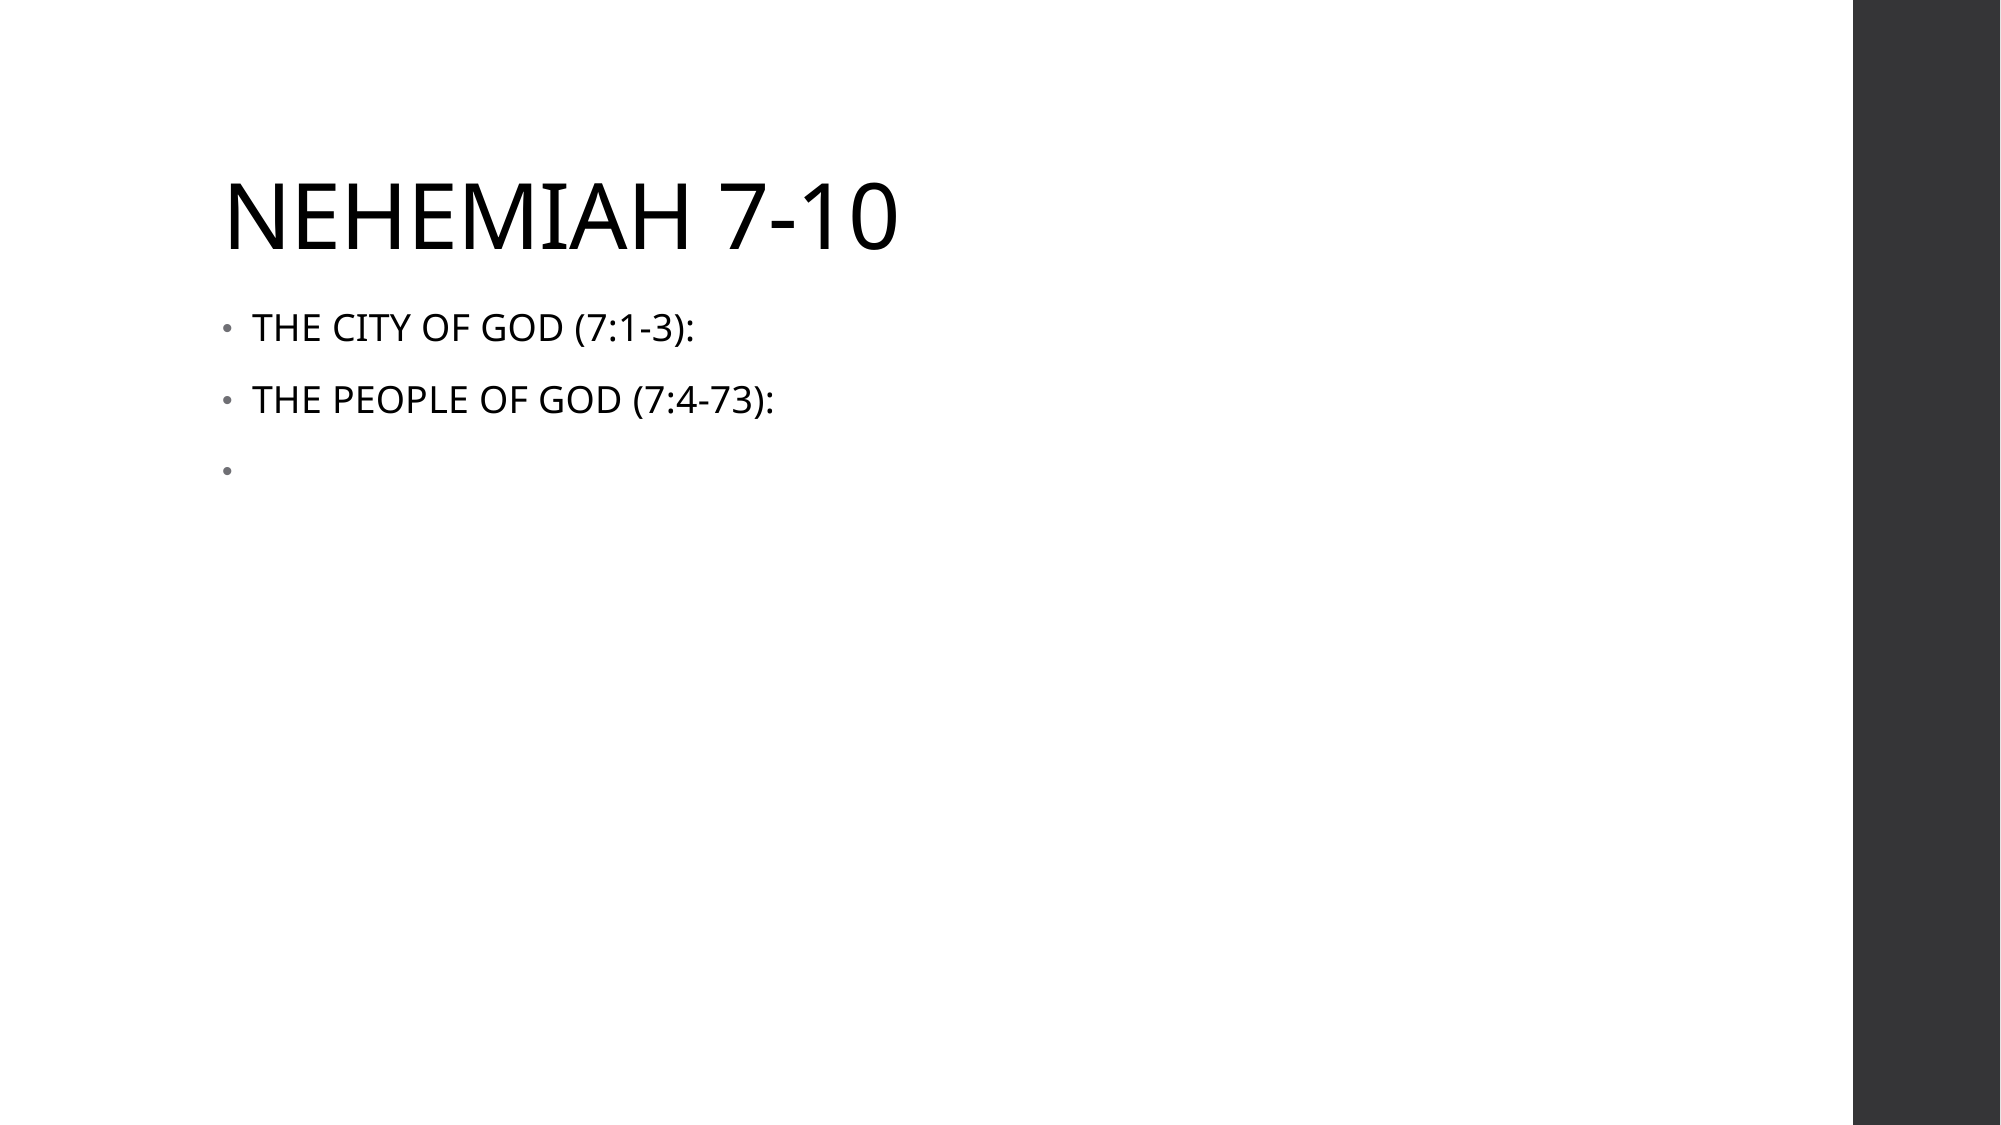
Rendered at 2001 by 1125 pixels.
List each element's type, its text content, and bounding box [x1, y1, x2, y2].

title NEHEMIAH 7-10 [206, 60, 1797, 278]
list THE CITY OF GOD (7:1-3): THE PEOPLE OF GOD (7:4-73): [206, 299, 1617, 1014]
